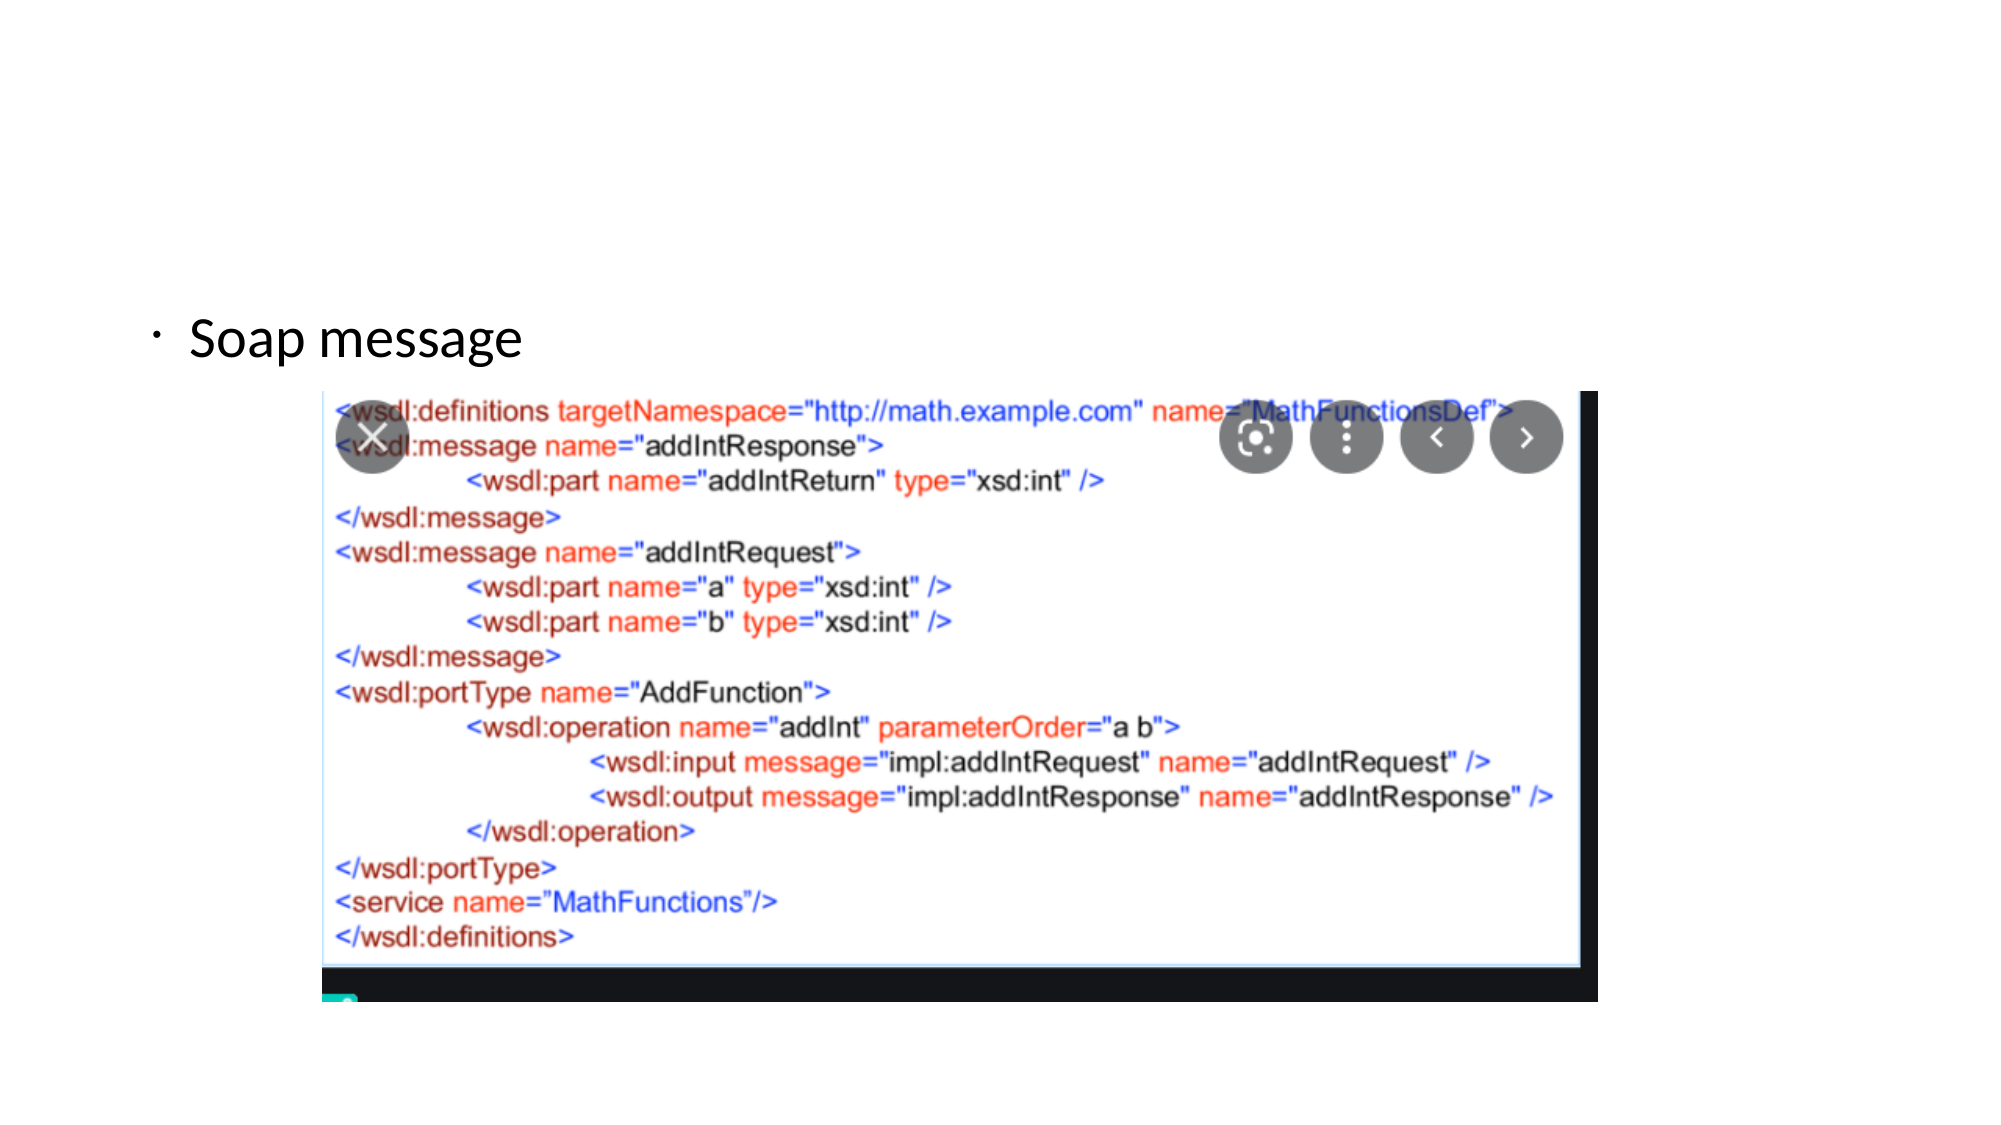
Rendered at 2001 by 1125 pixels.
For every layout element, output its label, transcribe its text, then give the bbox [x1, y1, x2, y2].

list Soap message [137, 299, 1863, 1014]
picture [322, 391, 1598, 1002]
